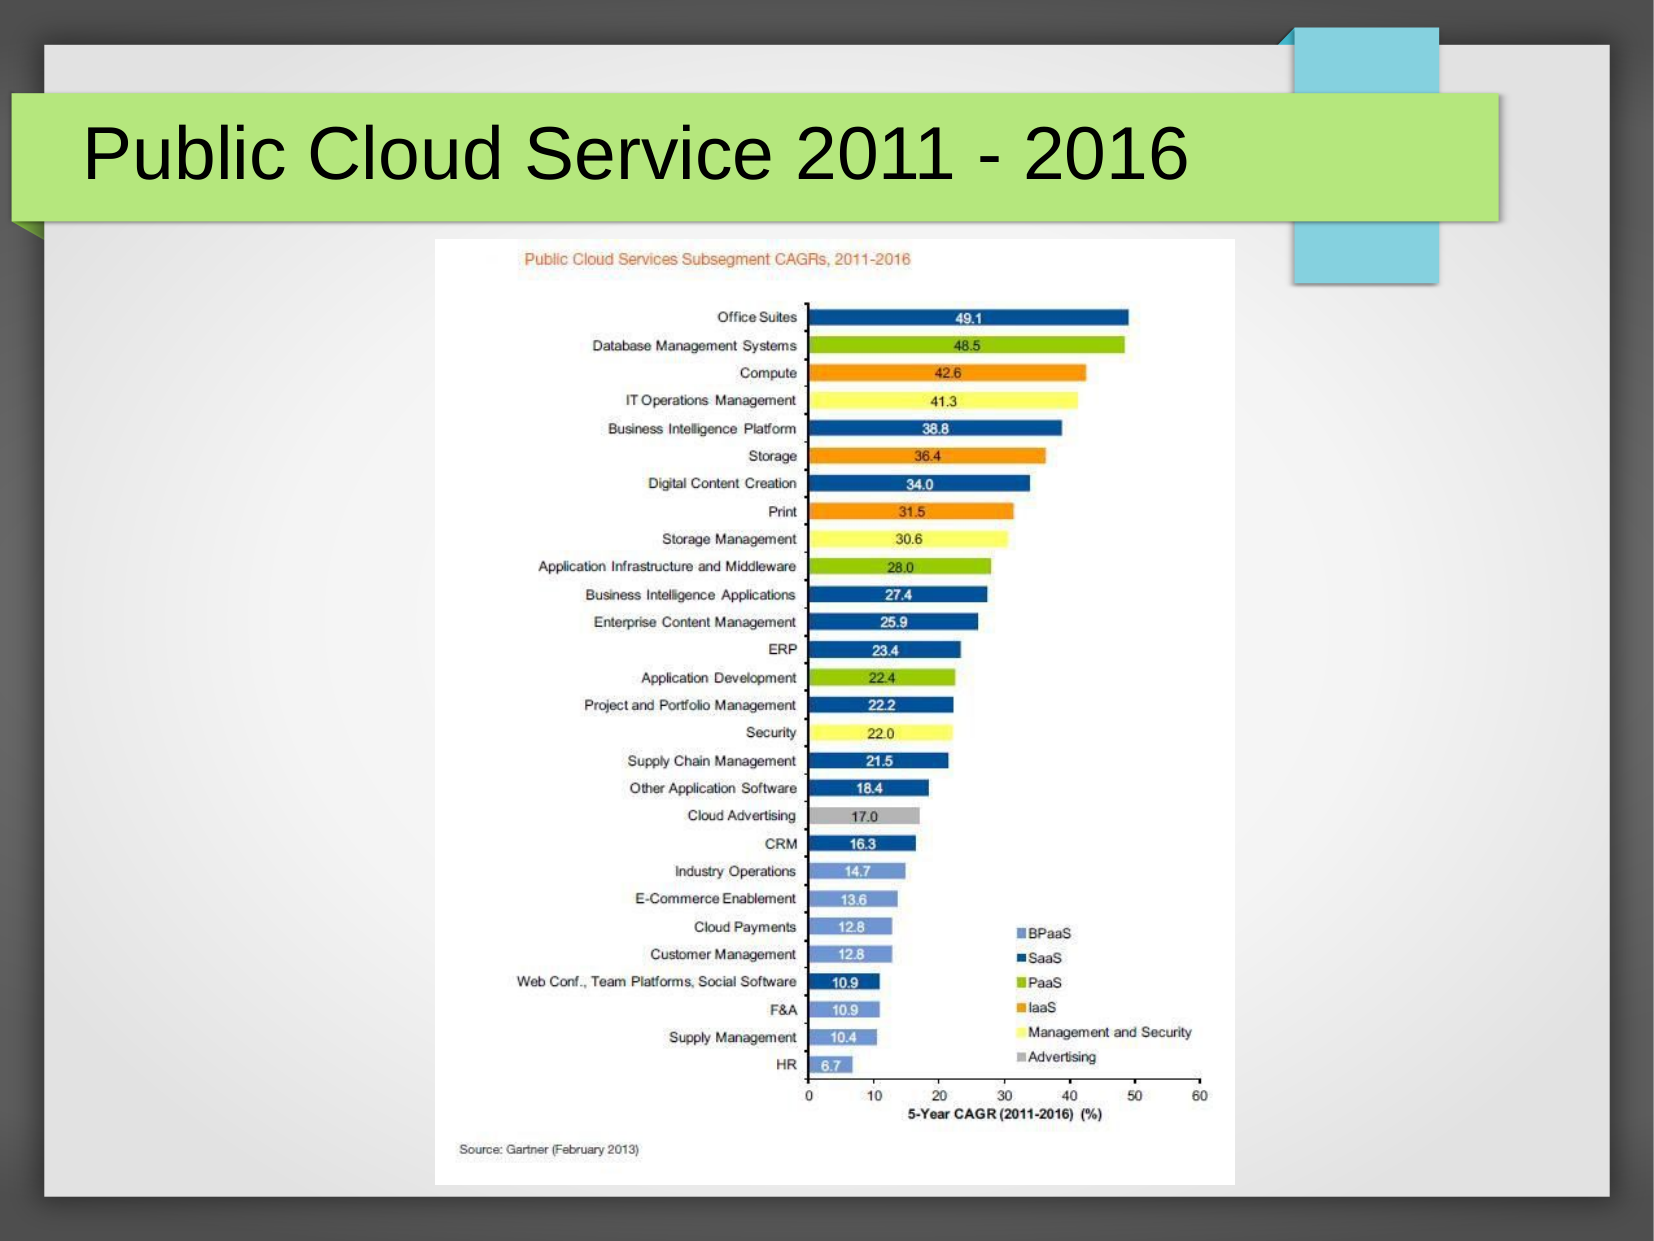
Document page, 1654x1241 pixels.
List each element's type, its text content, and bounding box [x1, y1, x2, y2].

picture [0, 0, 1654, 1241]
title Public Cloud Service 2011 - 2016 [82, 94, 1264, 213]
